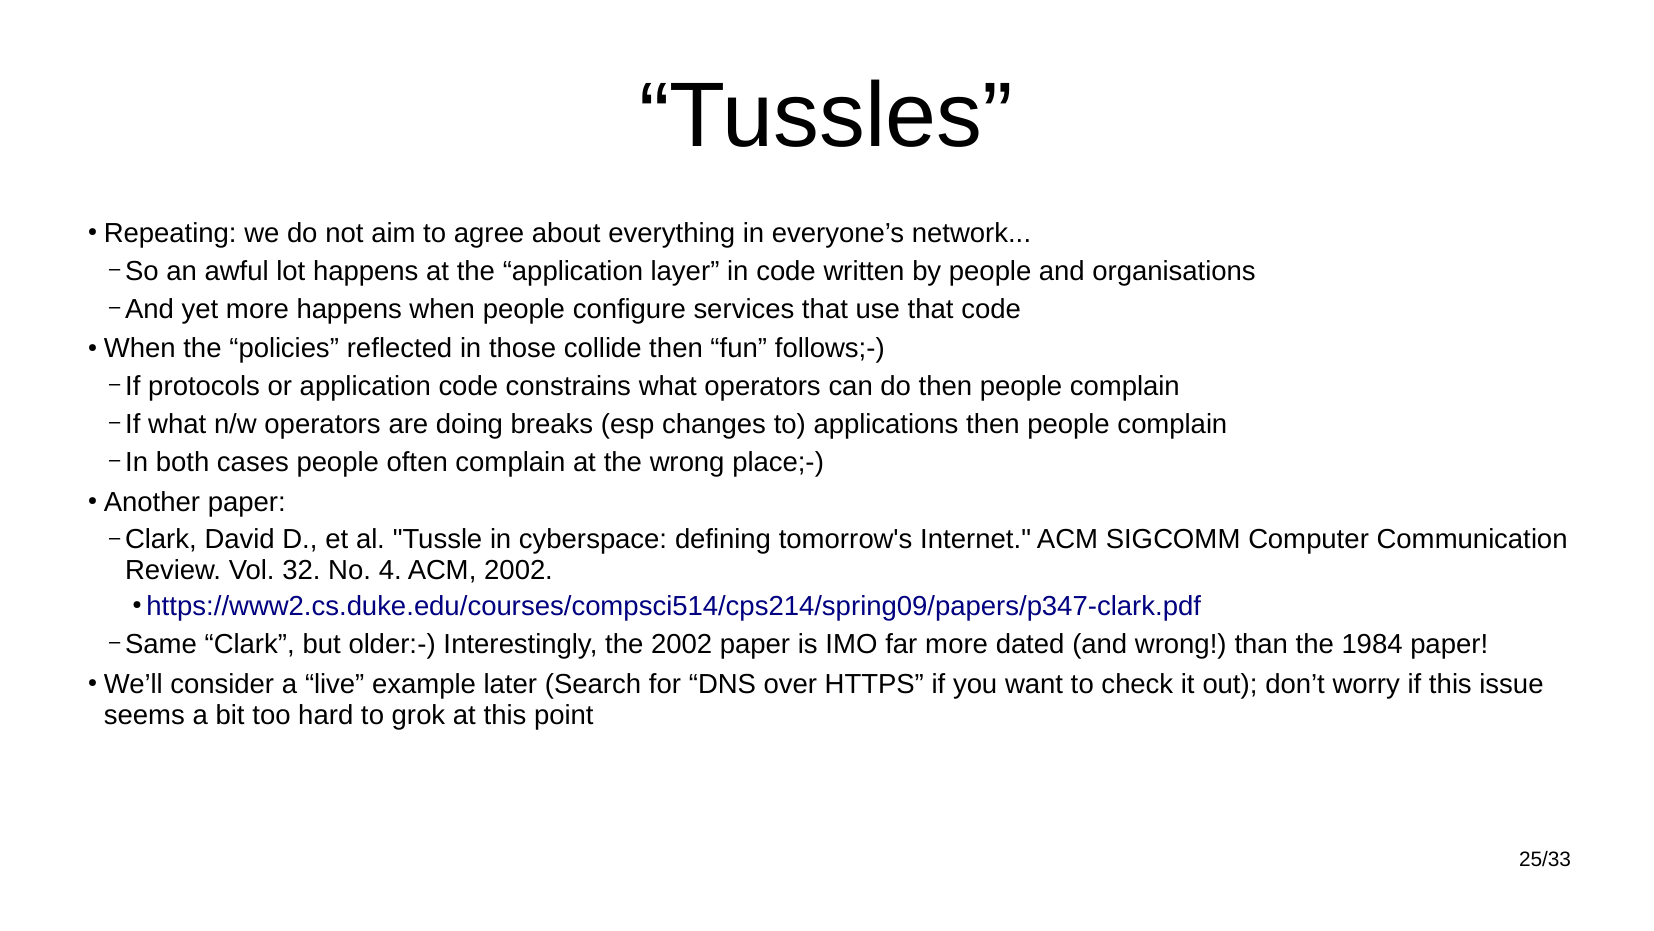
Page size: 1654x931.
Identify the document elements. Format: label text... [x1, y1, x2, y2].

title “Tussles” [82, 37, 1571, 193]
list Repeating: we do not aim to agree about everything in everyone’s network... So an awful lot happens at the “application layer” in code written by people and organisations And yet more happens when people configure services that use that code When the “policies” reflected in those collide then “fun” follows;-) If protocols or application code constrains what operators can do then people complain If what n/w operators are doing breaks (esp changes to) applications then people complain In both cases people often complain at the wrong place;-) Another paper: Clark, David D., et al. "Tussle in cyberspace: defining tomorrow's Internet." ACM SIGCOMM Computer Communication Review. Vol. 32. No. 4. ACM, 2002. https://www2.cs.duke.edu/courses/compsci514/cps214/spring09/papers/p347-clark.pdf Same “Clark”, but older:-) Interestingly, the 2002 paper is IMO far more dated (and wrong!) than the 1984 paper! We’ll consider a “live” example later (Search for “DNS over HTTPS” if you want to check it out); don’t worry if this issue seems a bit too hard to grok at this point [82, 217, 1571, 758]
